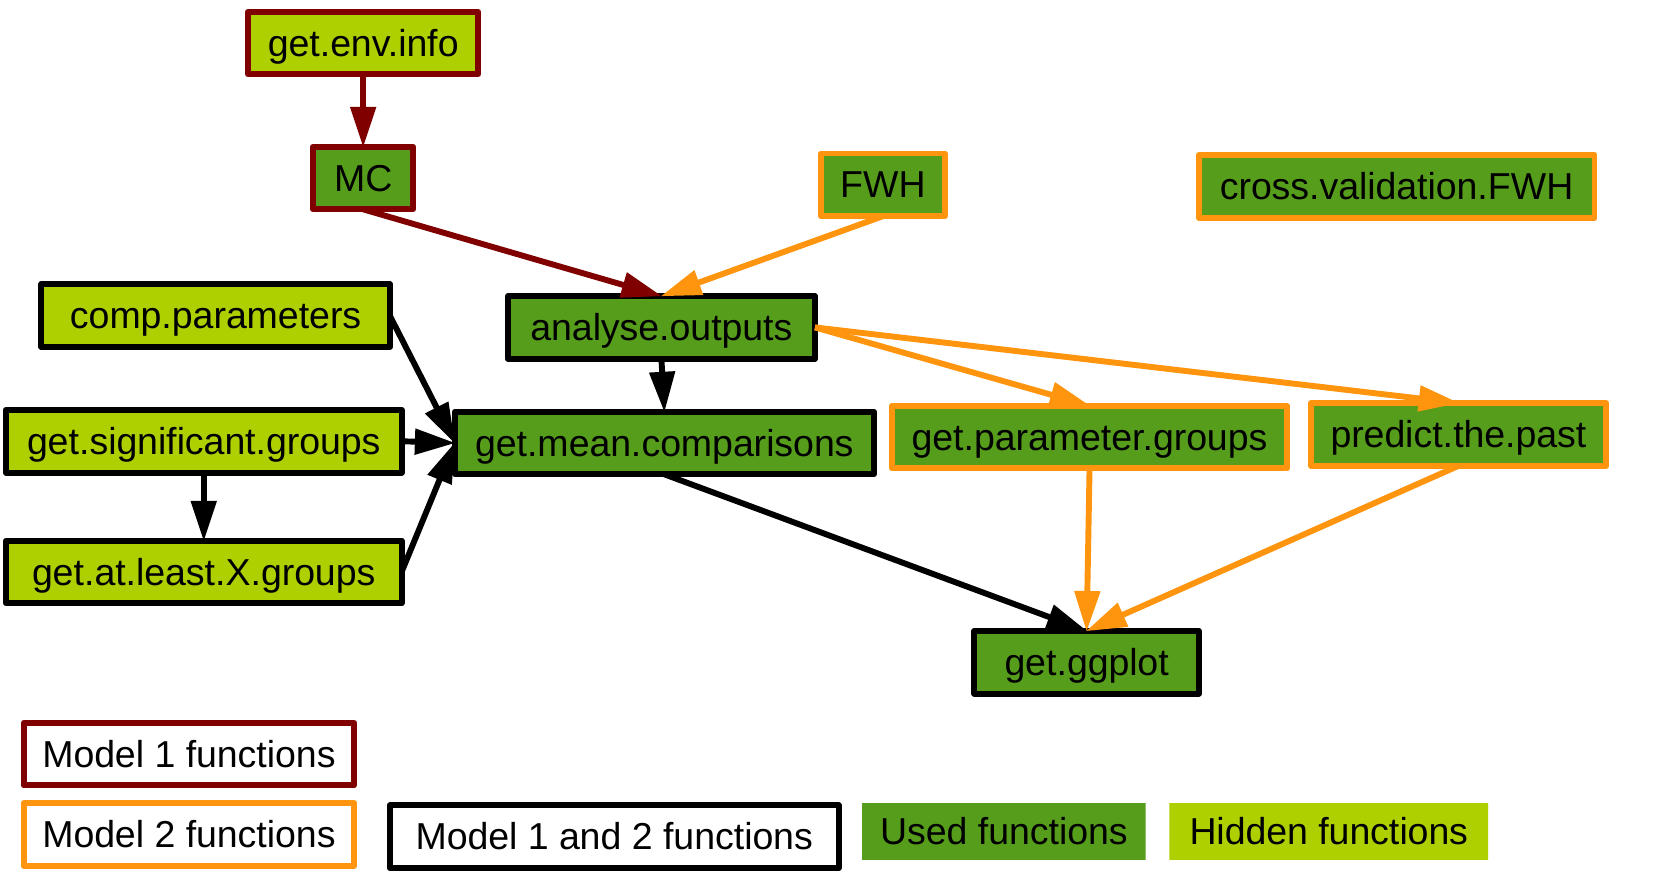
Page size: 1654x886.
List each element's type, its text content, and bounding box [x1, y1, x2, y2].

text_box FWH [820, 153, 945, 217]
text_box get.env.info [248, 11, 479, 75]
text_box get.at.least.X.groups [5, 540, 402, 604]
text_box comp.parameters [41, 284, 390, 347]
text_box Hidden functions [1169, 803, 1489, 860]
text_box MC [312, 146, 414, 210]
text_box cross.validation.FWH [1198, 155, 1595, 218]
text_box Model 2 functions [23, 803, 355, 866]
text_box get.mean.comparisons [454, 411, 875, 475]
text_box get.ggplot [974, 630, 1199, 694]
text_box get.significant.groups [5, 409, 402, 473]
text_box predict.the.past [1311, 403, 1607, 466]
text_box analyse.outputs [507, 296, 815, 359]
text_box Model 1 and 2 functions [389, 805, 839, 869]
text_box get.parameter.groups [891, 405, 1288, 469]
text_box Model 1 functions [23, 722, 355, 786]
text_box Used functions [862, 803, 1146, 860]
